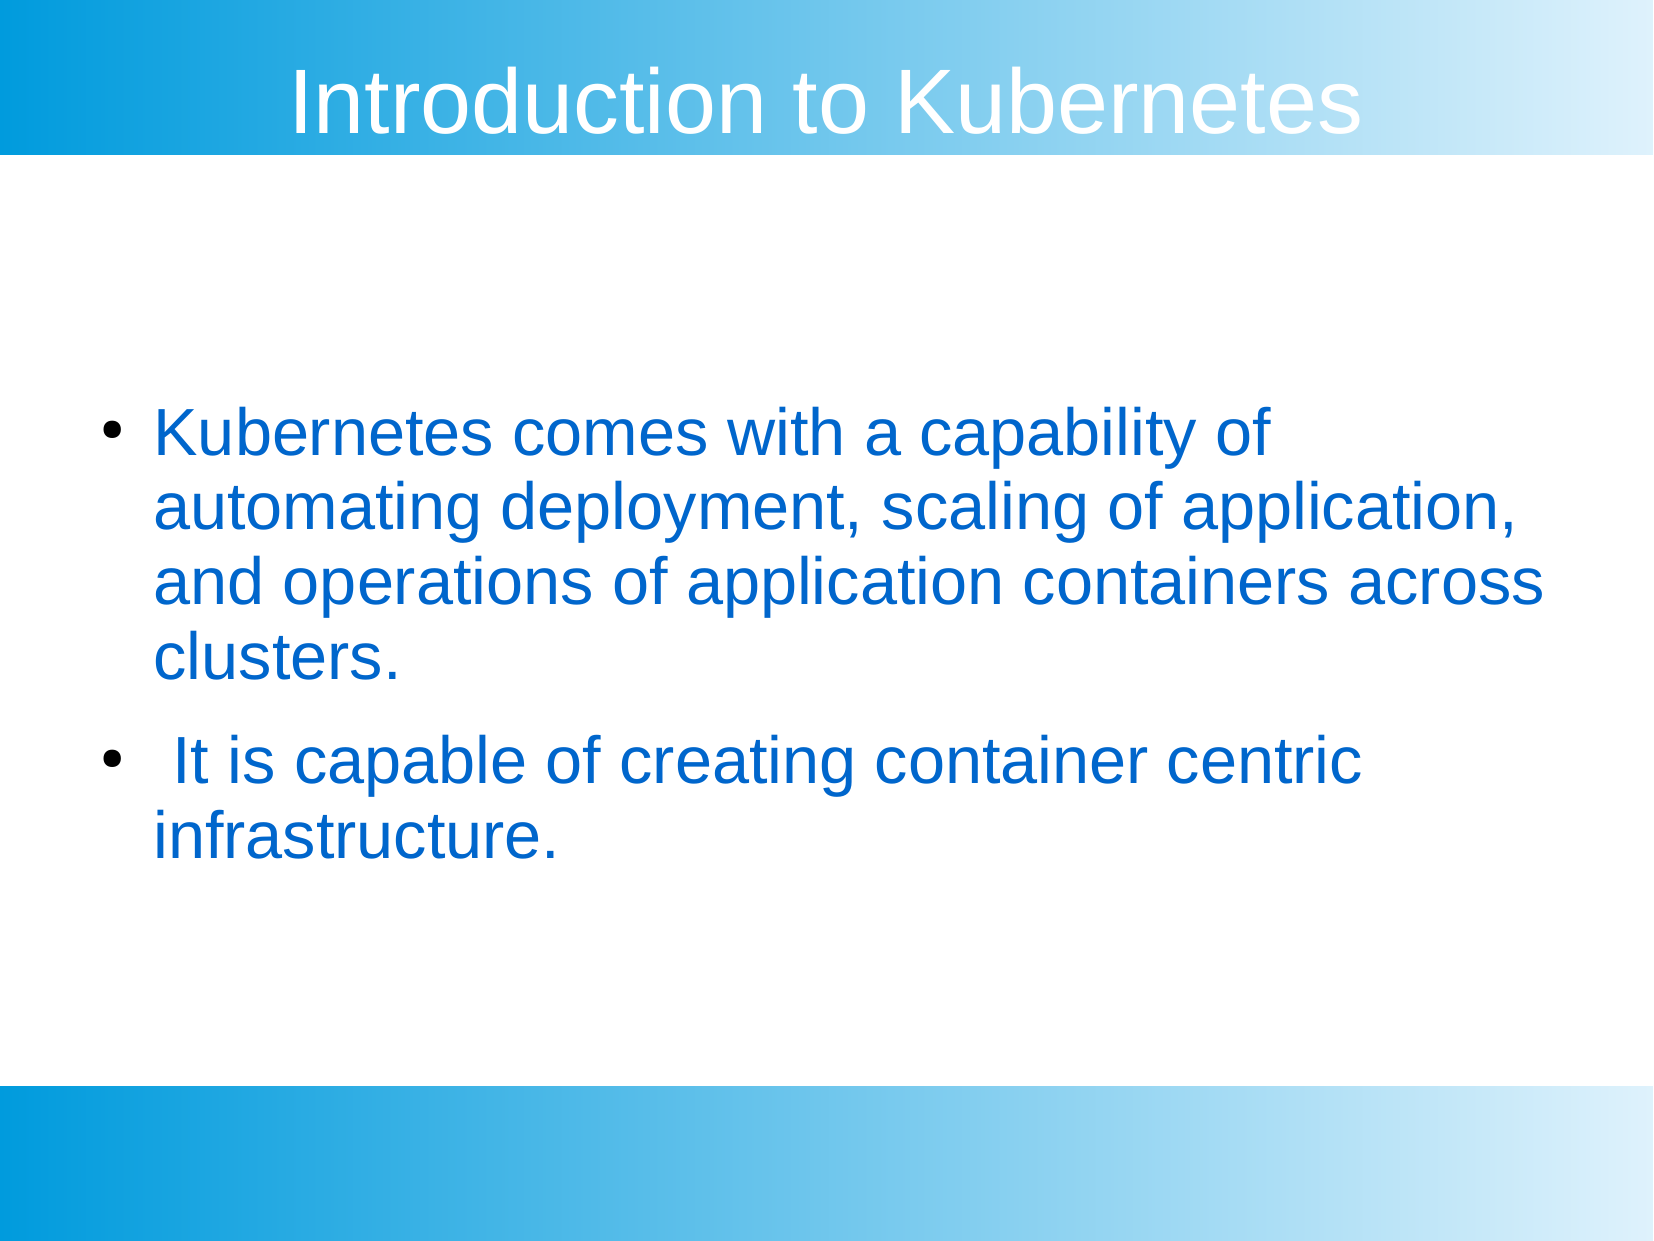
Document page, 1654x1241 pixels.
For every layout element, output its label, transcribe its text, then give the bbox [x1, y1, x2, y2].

title Introduction to Kubernetes [82, 49, 1571, 155]
list Kubernetes comes with a capability of automating deployment, scaling of application, and operations of application containers across clusters. It is capable of creating container centric infrastructure. [82, 290, 1571, 1010]
